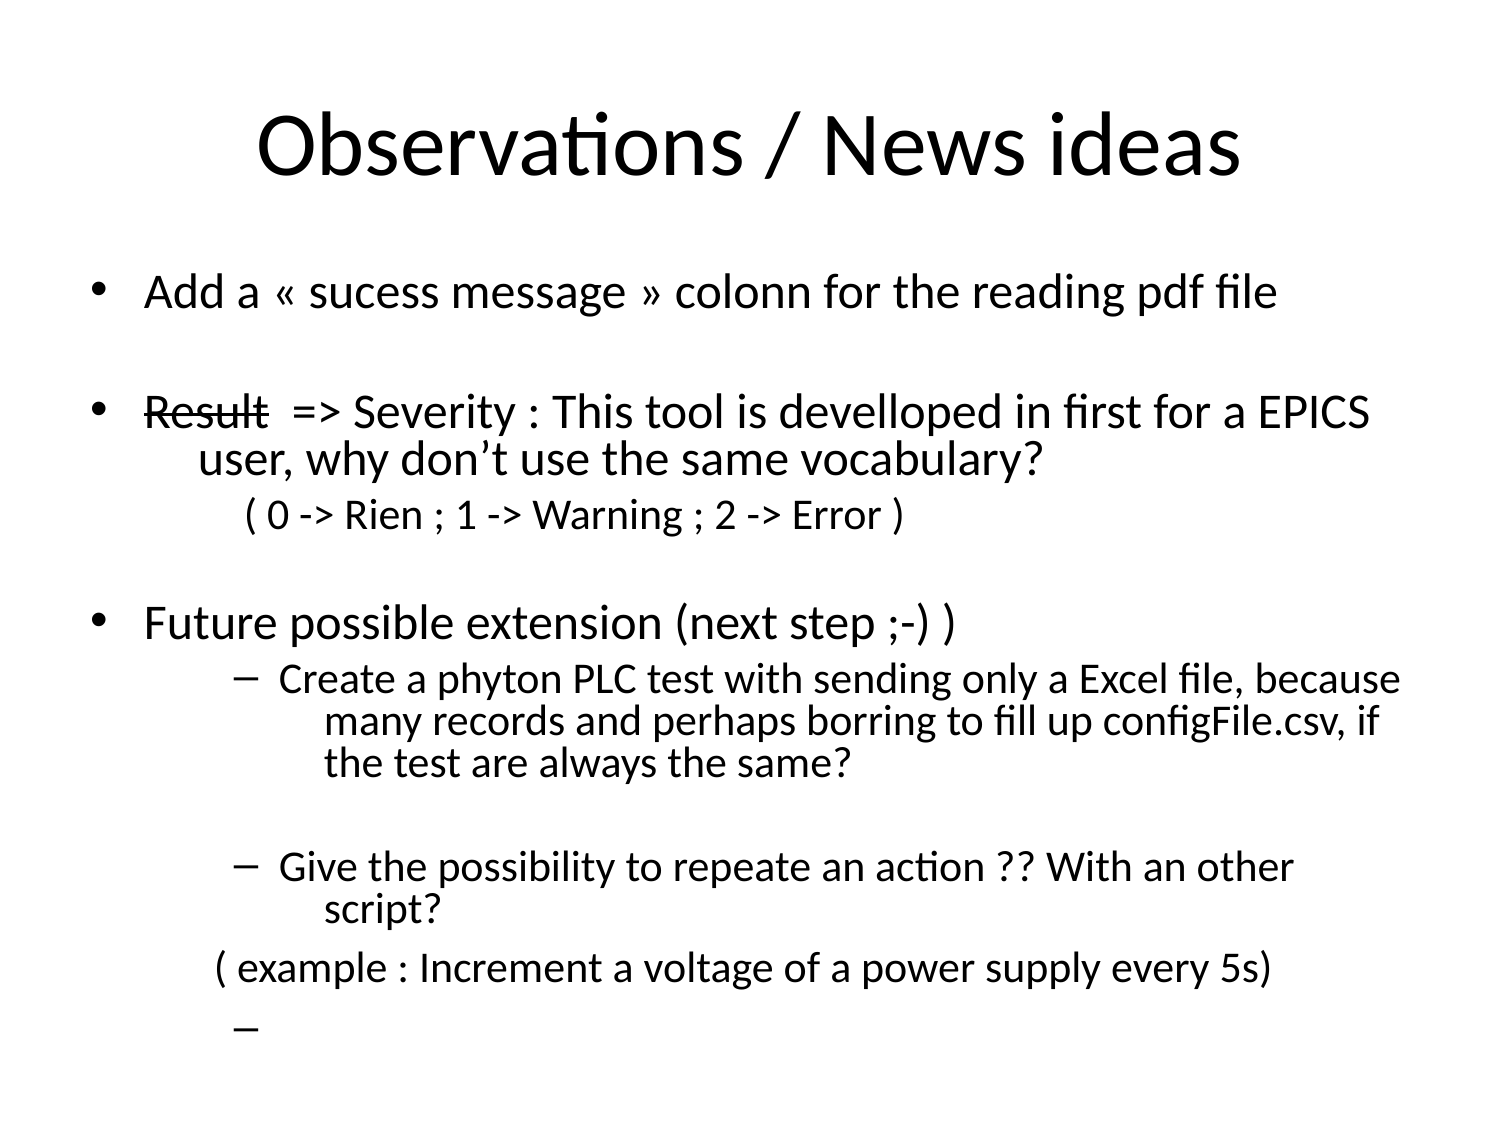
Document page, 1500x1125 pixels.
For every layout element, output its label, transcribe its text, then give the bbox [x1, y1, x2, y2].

title Observations / News ideas [75, 45, 1426, 233]
list Add a « sucess message » colonn for the reading pdf file Result => Severity : This tool is develloped in first for a EPICS user, why don’t use the same vocabulary? ( 0 -> Rien ; 1 -> Warning ; 2 -> Error ) Future possible extension (next step ;-) ) Create a phyton PLC test with sending only a Excel file, because many records and perhaps borring to fill up configFile.csv, if the test are always the same? Give the possibility to repeate an action ?? With an other script? ( example : Increment a voltage of a power supply every 5s) [75, 262, 1426, 1005]
